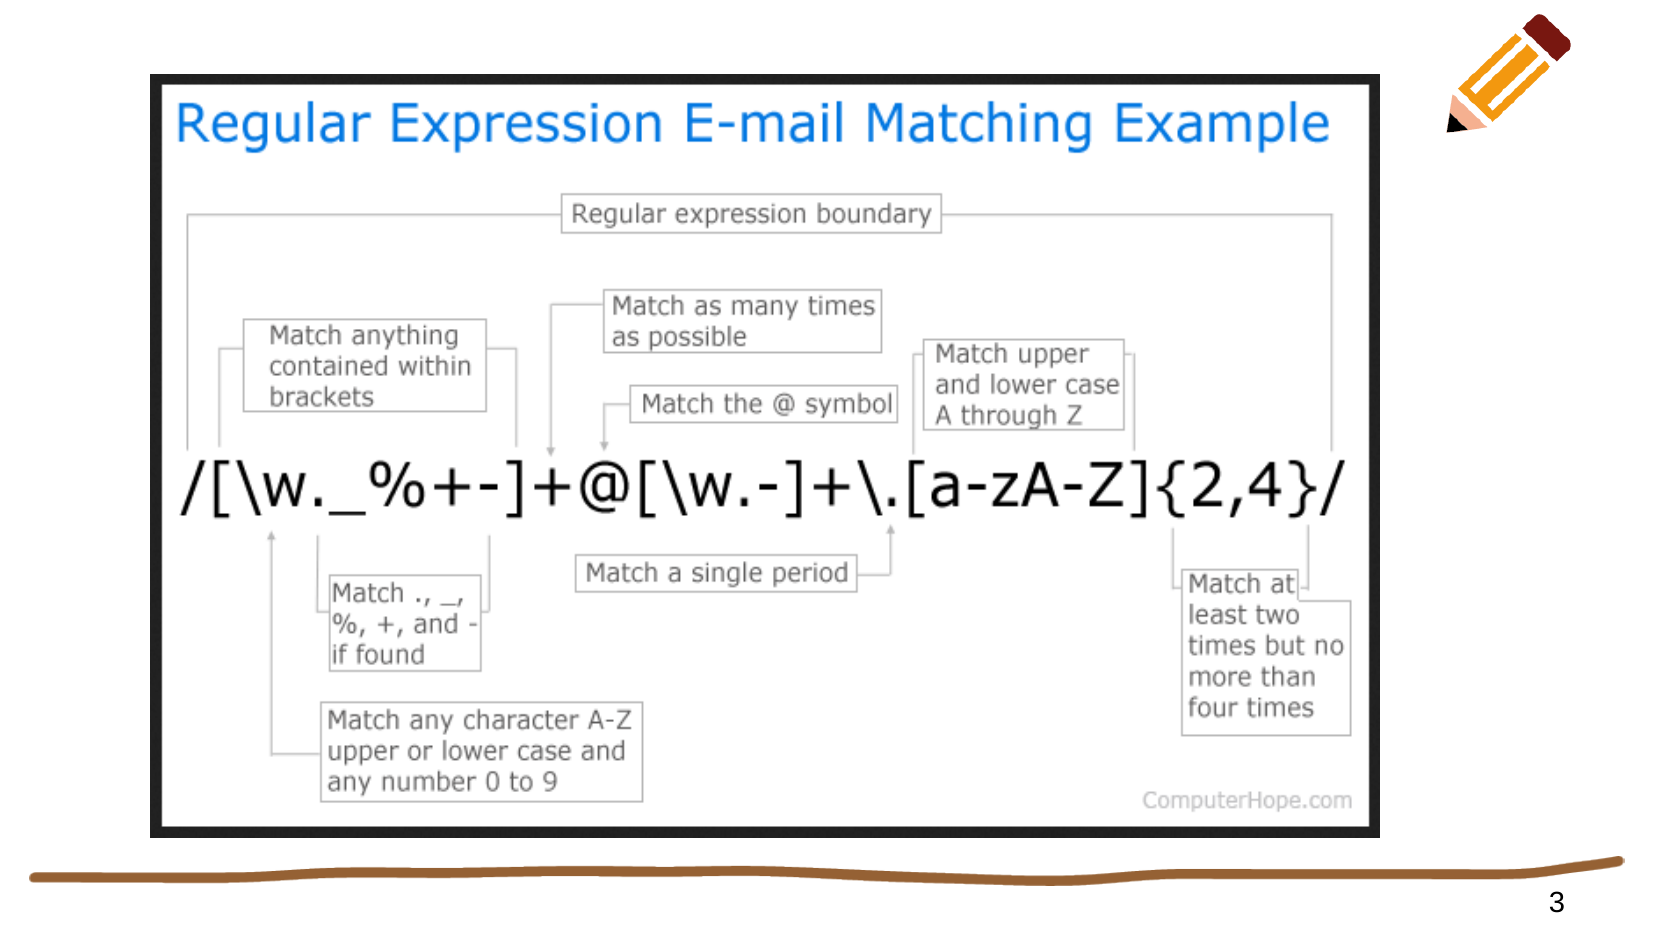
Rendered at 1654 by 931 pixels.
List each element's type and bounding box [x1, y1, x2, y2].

picture [1446, 14, 1571, 133]
picture [29, 856, 1625, 886]
picture [150, 74, 1380, 838]
